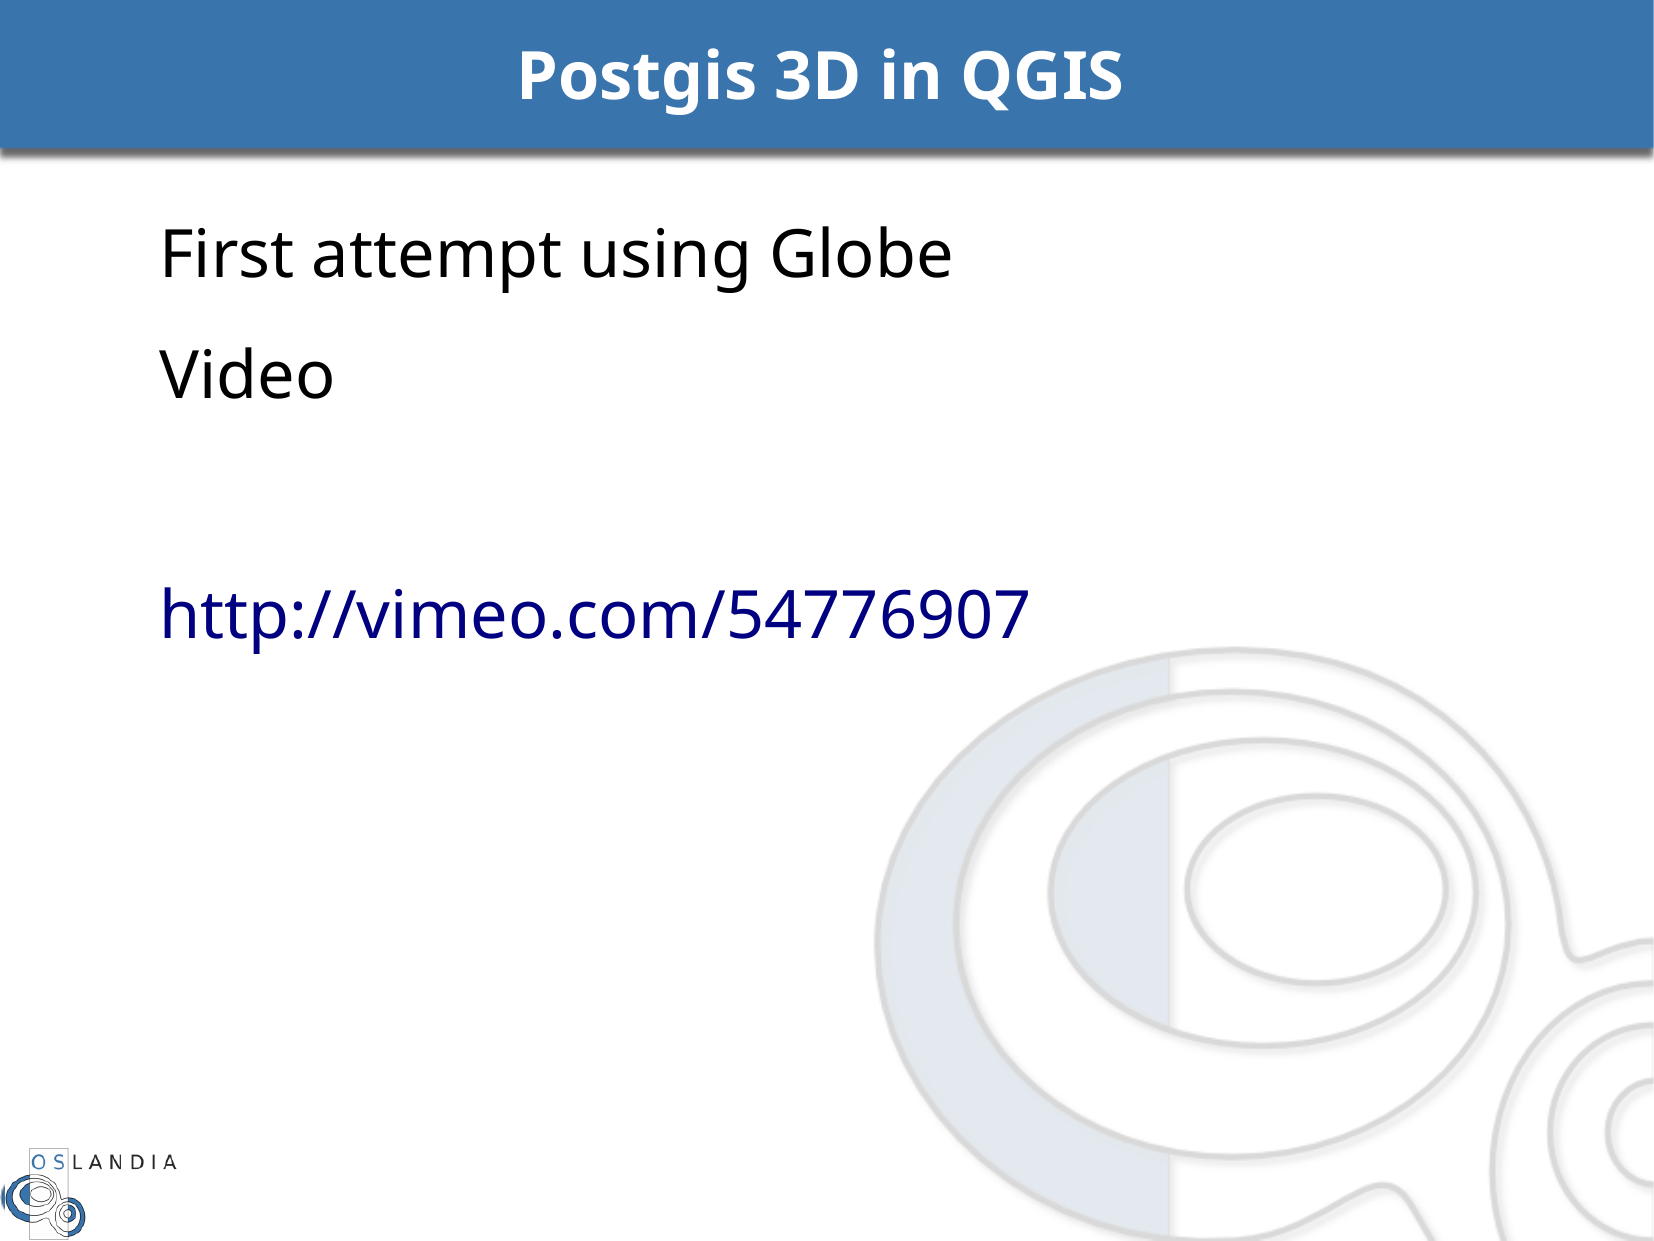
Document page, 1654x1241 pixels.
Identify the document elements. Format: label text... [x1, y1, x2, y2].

picture [0, 0, 1654, 1241]
list First attempt using Globe Video http://vimeo.com/54776907 [88, 206, 1577, 1093]
title Postgis 3D in QGIS [76, 0, 1565, 148]
